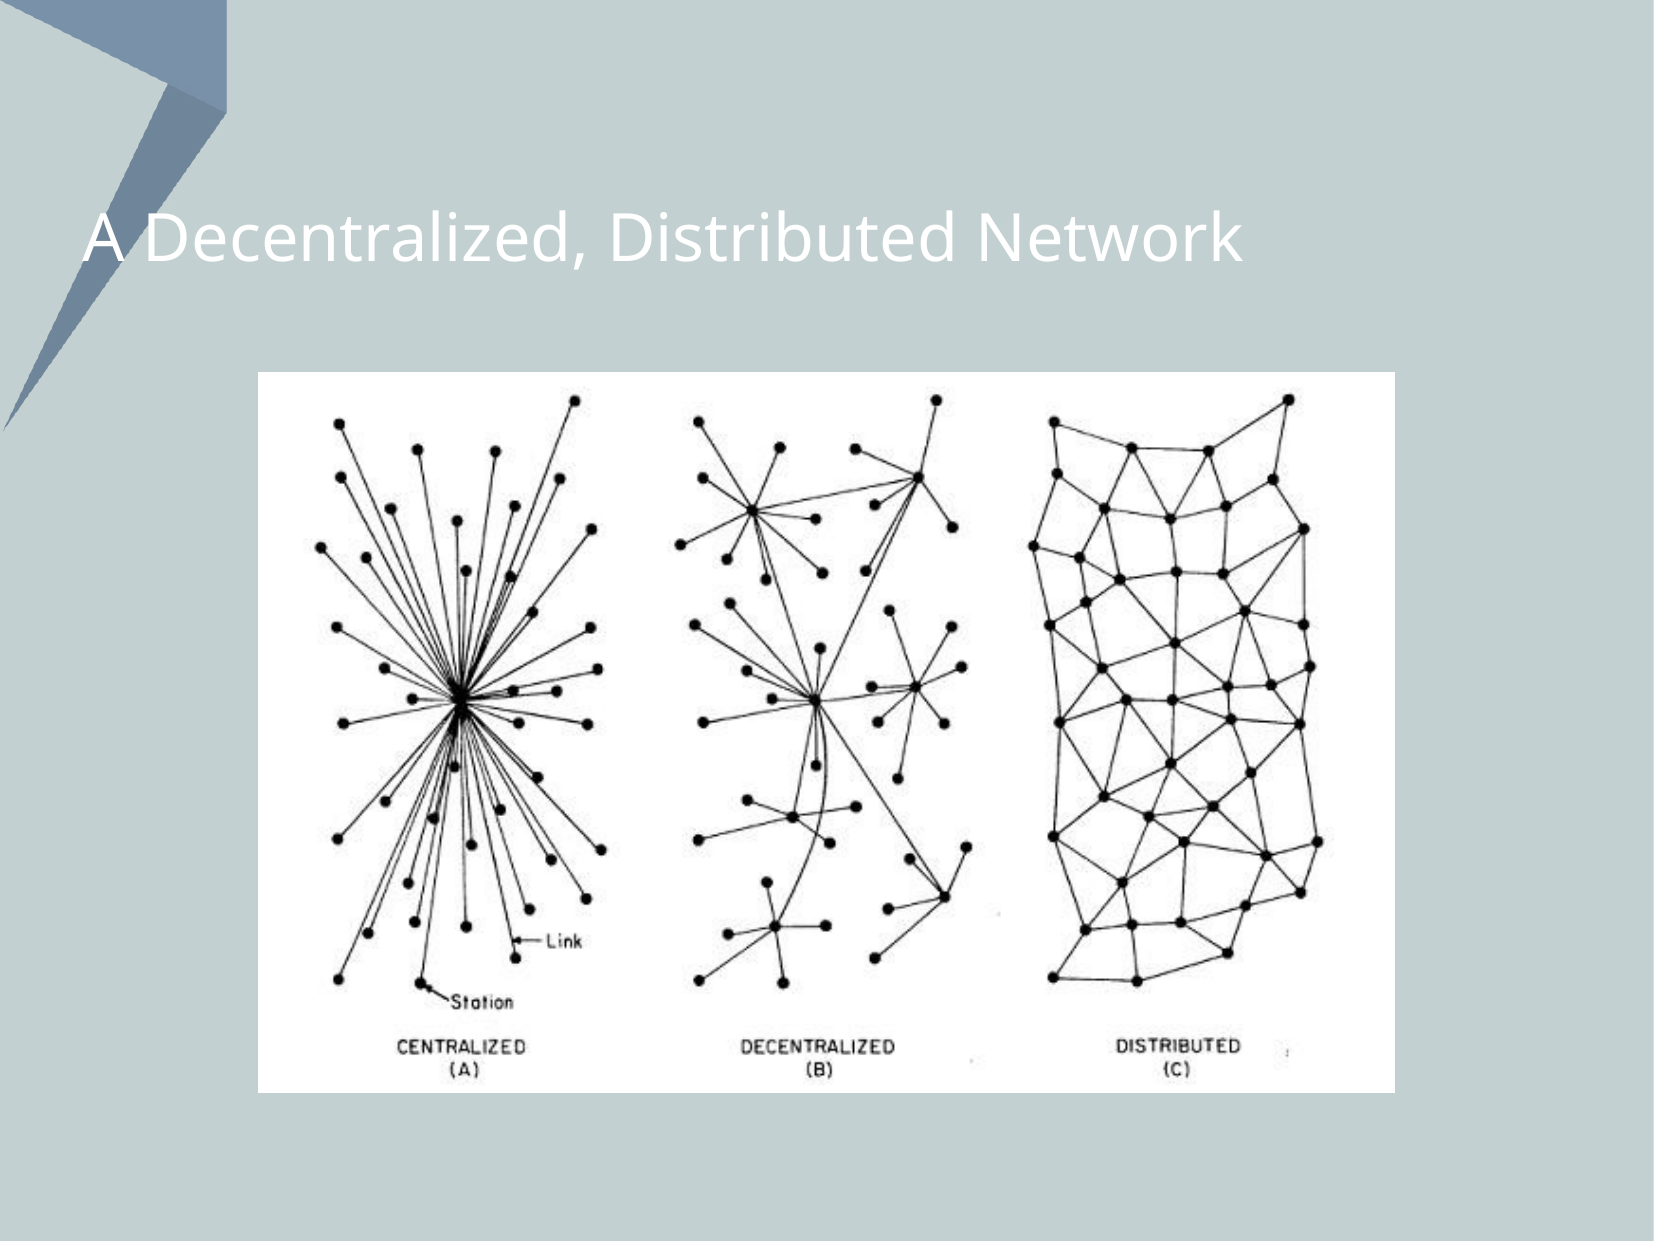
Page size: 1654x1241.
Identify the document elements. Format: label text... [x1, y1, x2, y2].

title A Decentralized, Distributed Network [82, 132, 1571, 340]
picture [0, 0, 1654, 1241]
